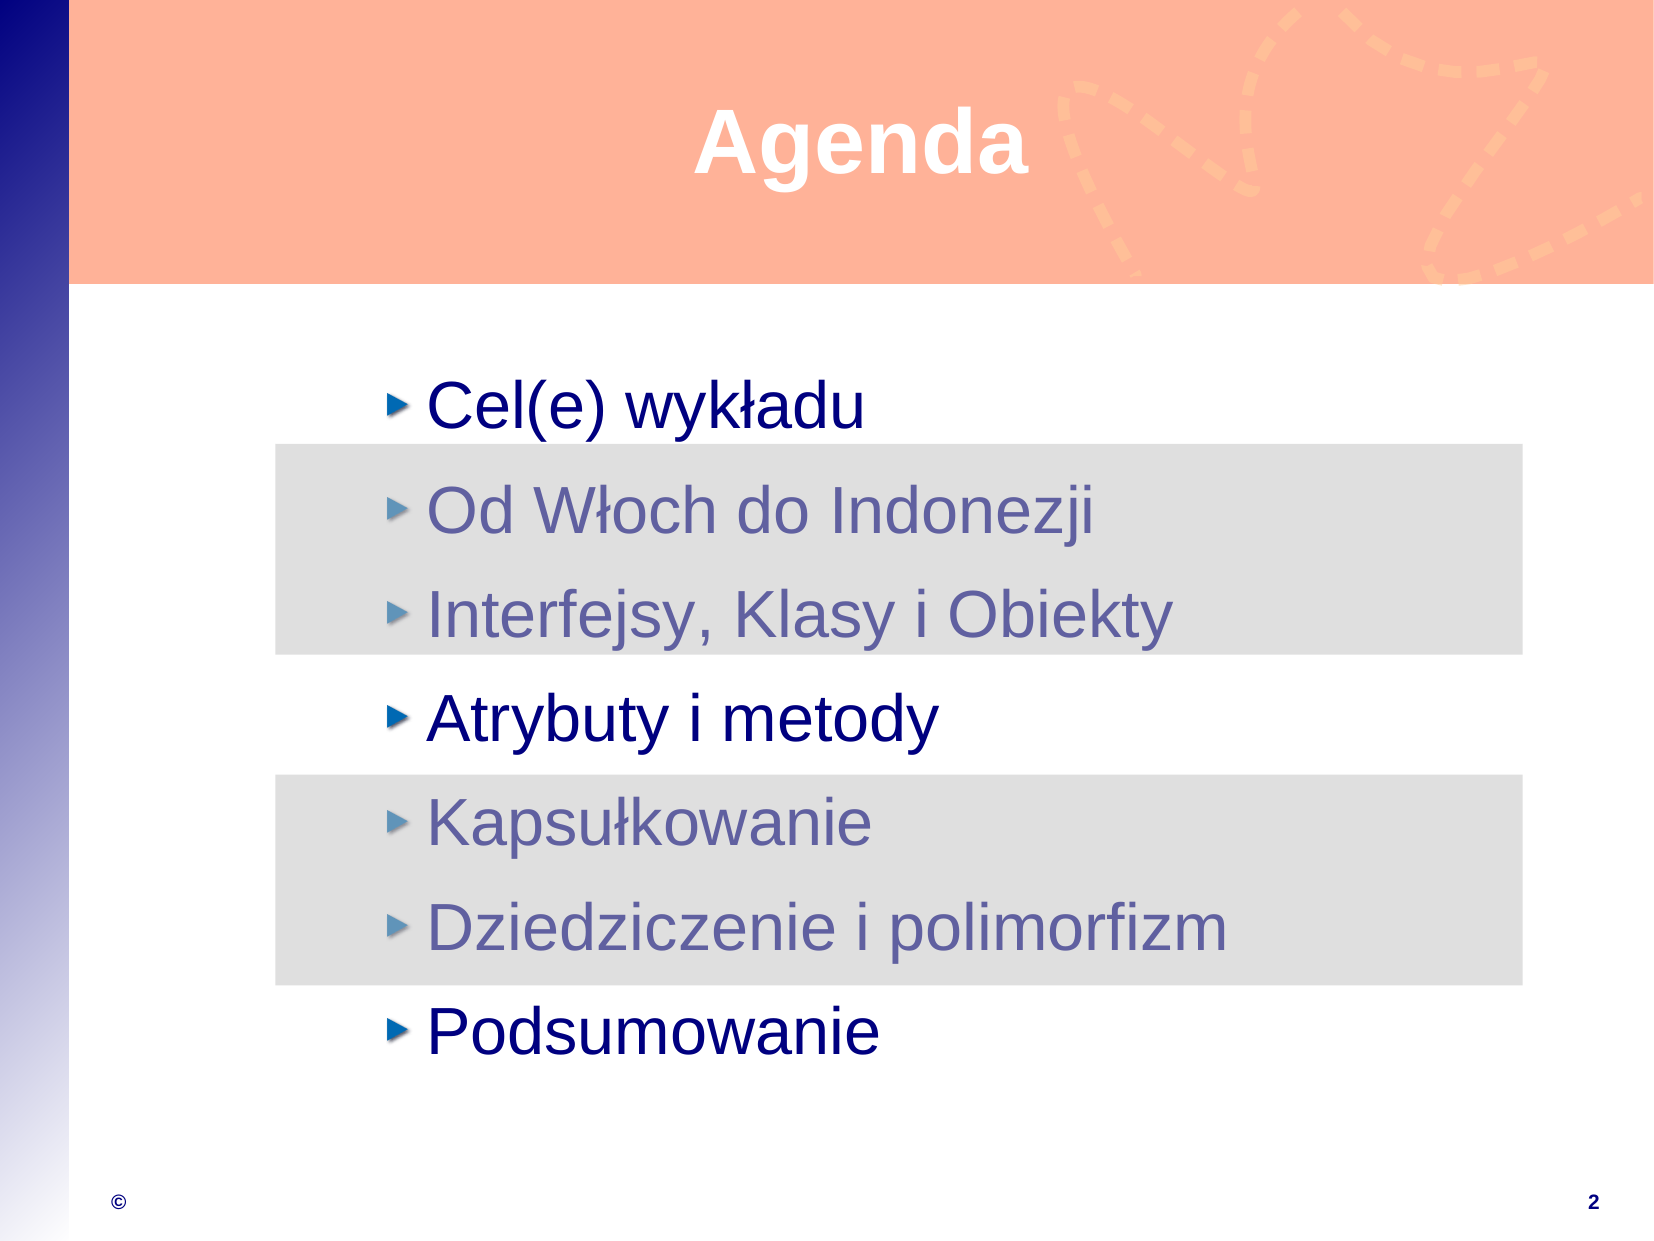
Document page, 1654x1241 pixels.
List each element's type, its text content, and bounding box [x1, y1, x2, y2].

list Cel(e) wykładu Od Włoch do Indonezji Interfejsy, Klasy i Obiekty Atrybuty i metody Kapsułkowanie Dziedziczenie i polimorfizm Podsumowanie [355, 368, 1423, 443]
list Cel(e) wykładu Od Włoch do Indonezji Interfejsy, Klasy i Obiekty Atrybuty i metody Kapsułkowanie Dziedziczenie i polimorfizm Podsumowanie [355, 655, 1423, 774]
title Agenda [104, 37, 1617, 246]
text_box [275, 443, 1523, 655]
list Cel(e) wykładu Od Włoch do Indonezji Interfejsy, Klasy i Obiekty Atrybuty i metody Kapsułkowanie Dziedziczenie i polimorfizm Podsumowanie [355, 986, 1423, 1069]
text_box [275, 774, 1523, 986]
